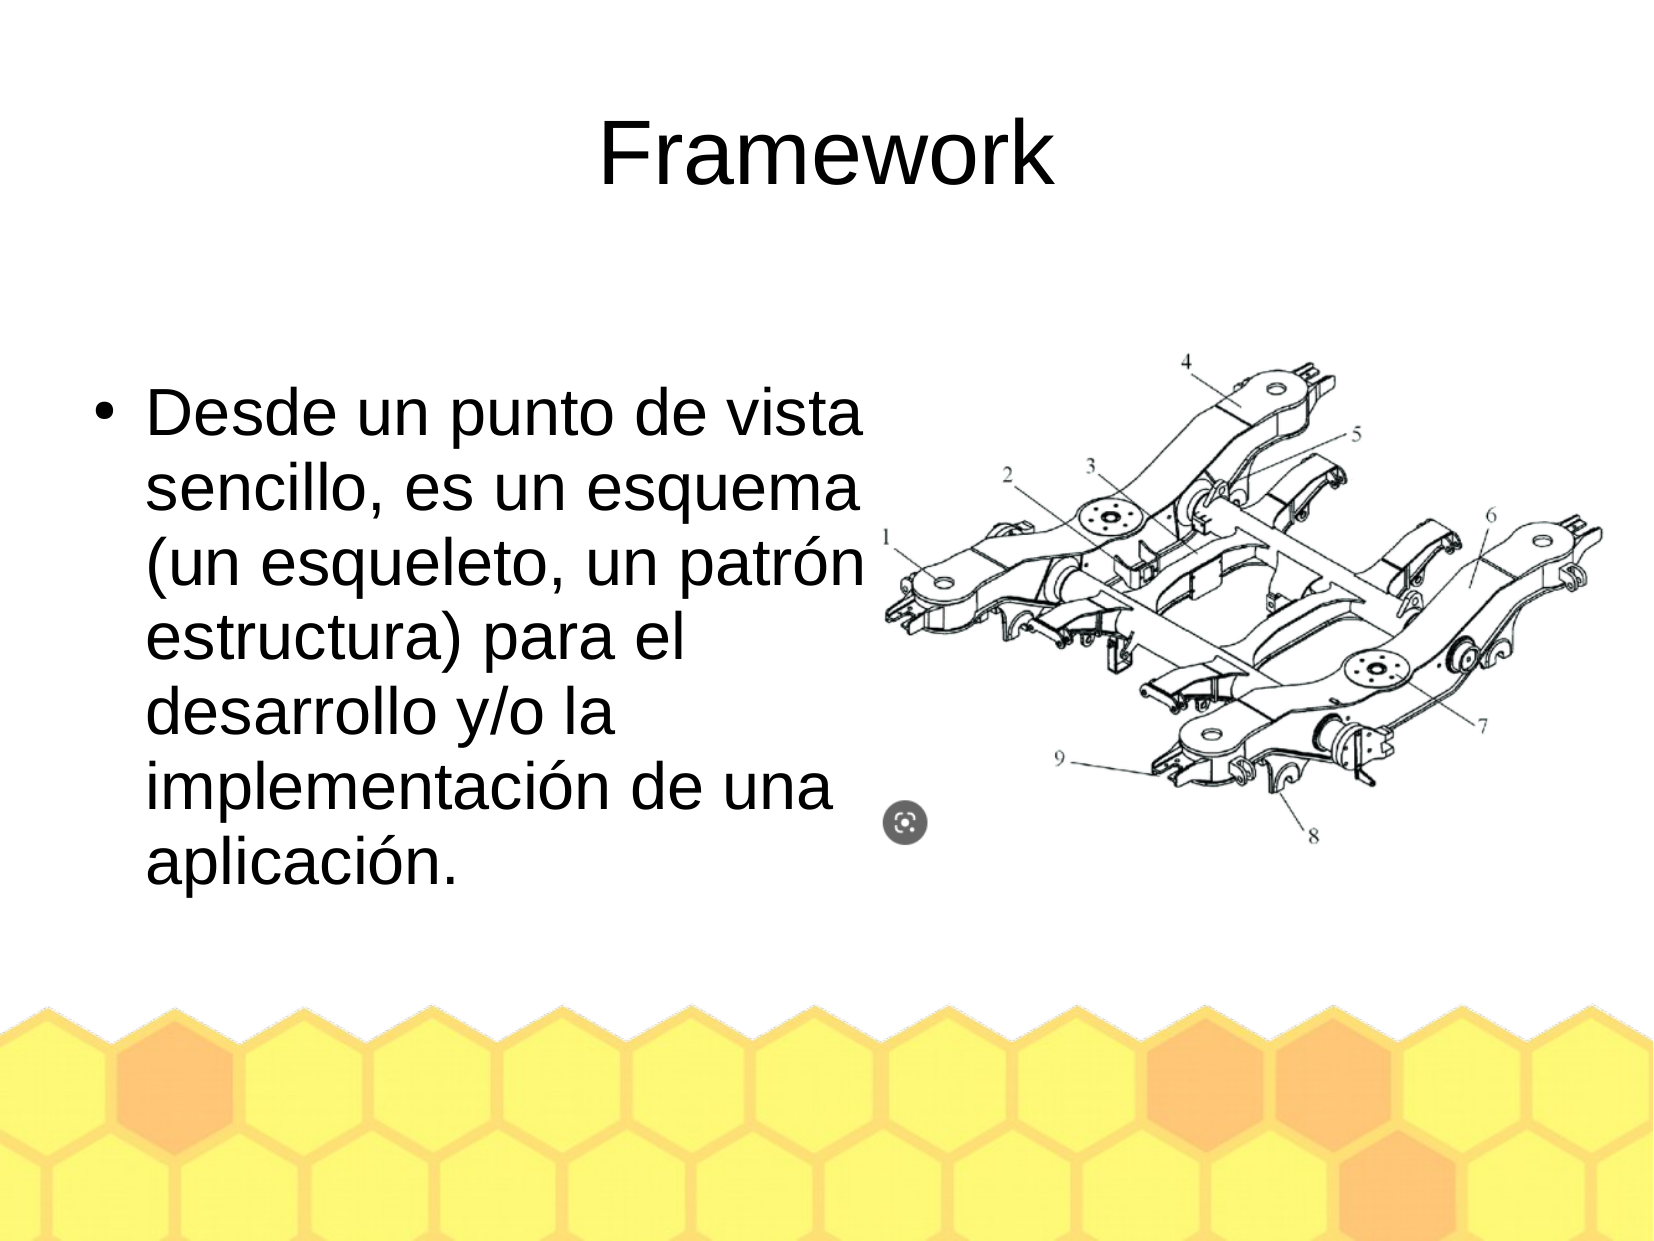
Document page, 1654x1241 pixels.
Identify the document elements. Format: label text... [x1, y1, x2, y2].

list Desde un punto de vista sencillo, es un esquema (un esqueleto, un patrón o estructura) para el desarrollo y/o la implementación de una aplicación. [75, 270, 931, 991]
picture [873, 329, 1621, 856]
picture [0, 1001, 1654, 1241]
title Framework [82, 49, 1571, 257]
